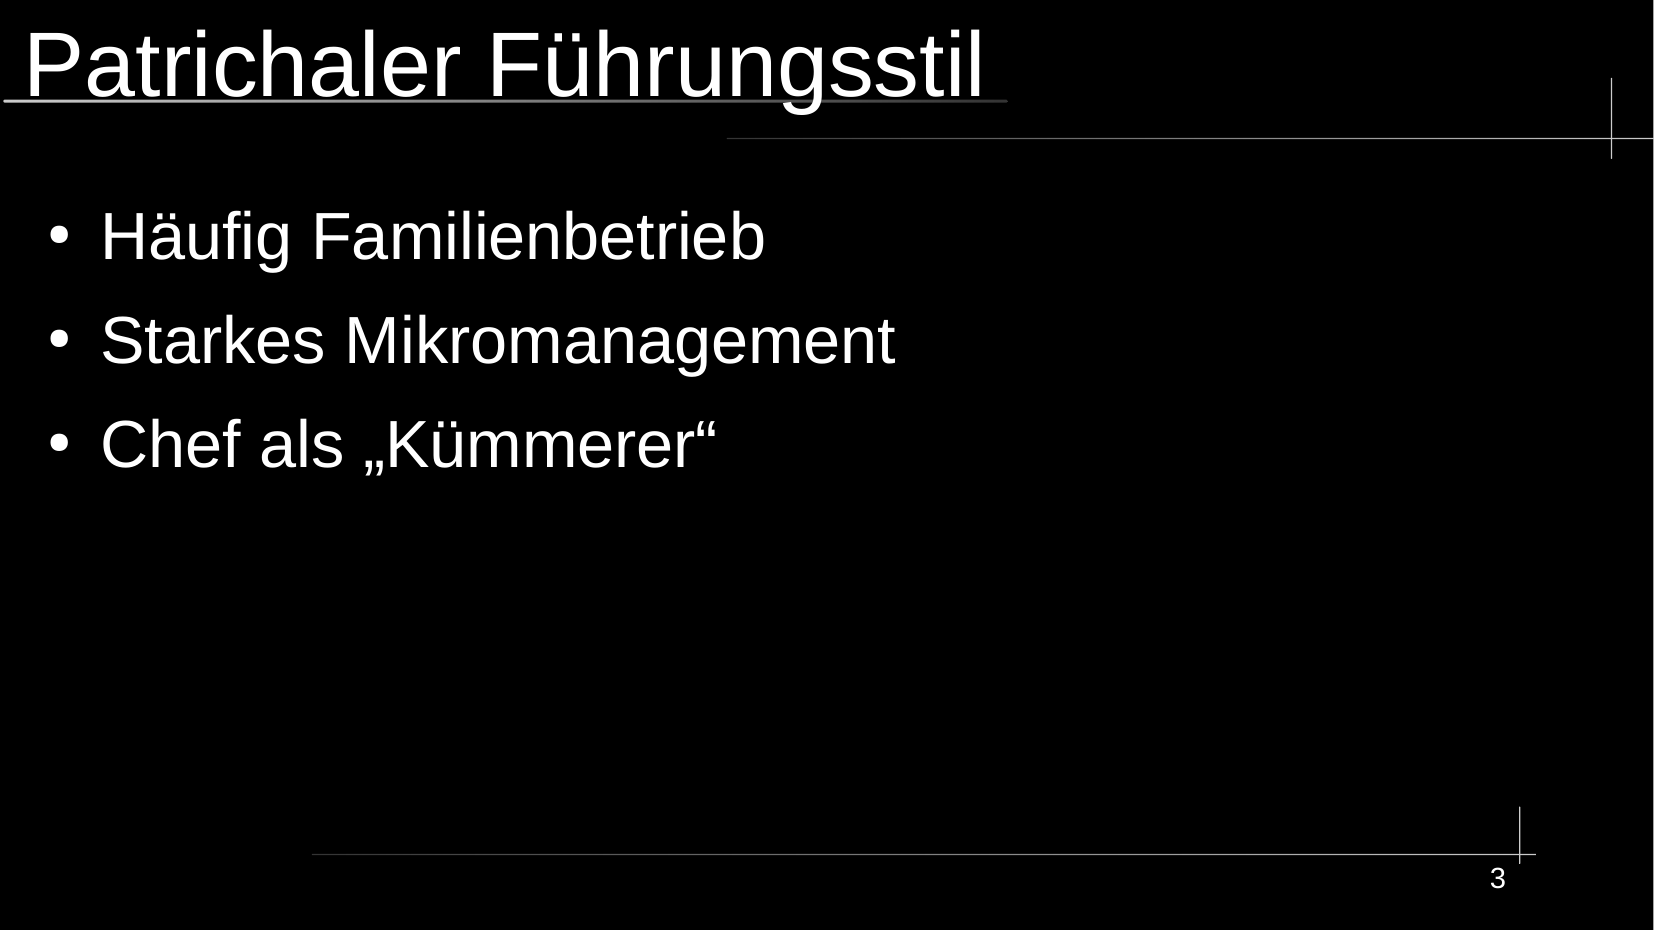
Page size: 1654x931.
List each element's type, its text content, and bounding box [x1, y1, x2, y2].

title Patrichaler Führungsstil [23, 11, 1589, 119]
list Häufig Familienbetrieb Starkes Mikromanagement Chef als „Kümmerer“ [29, 198, 1518, 739]
